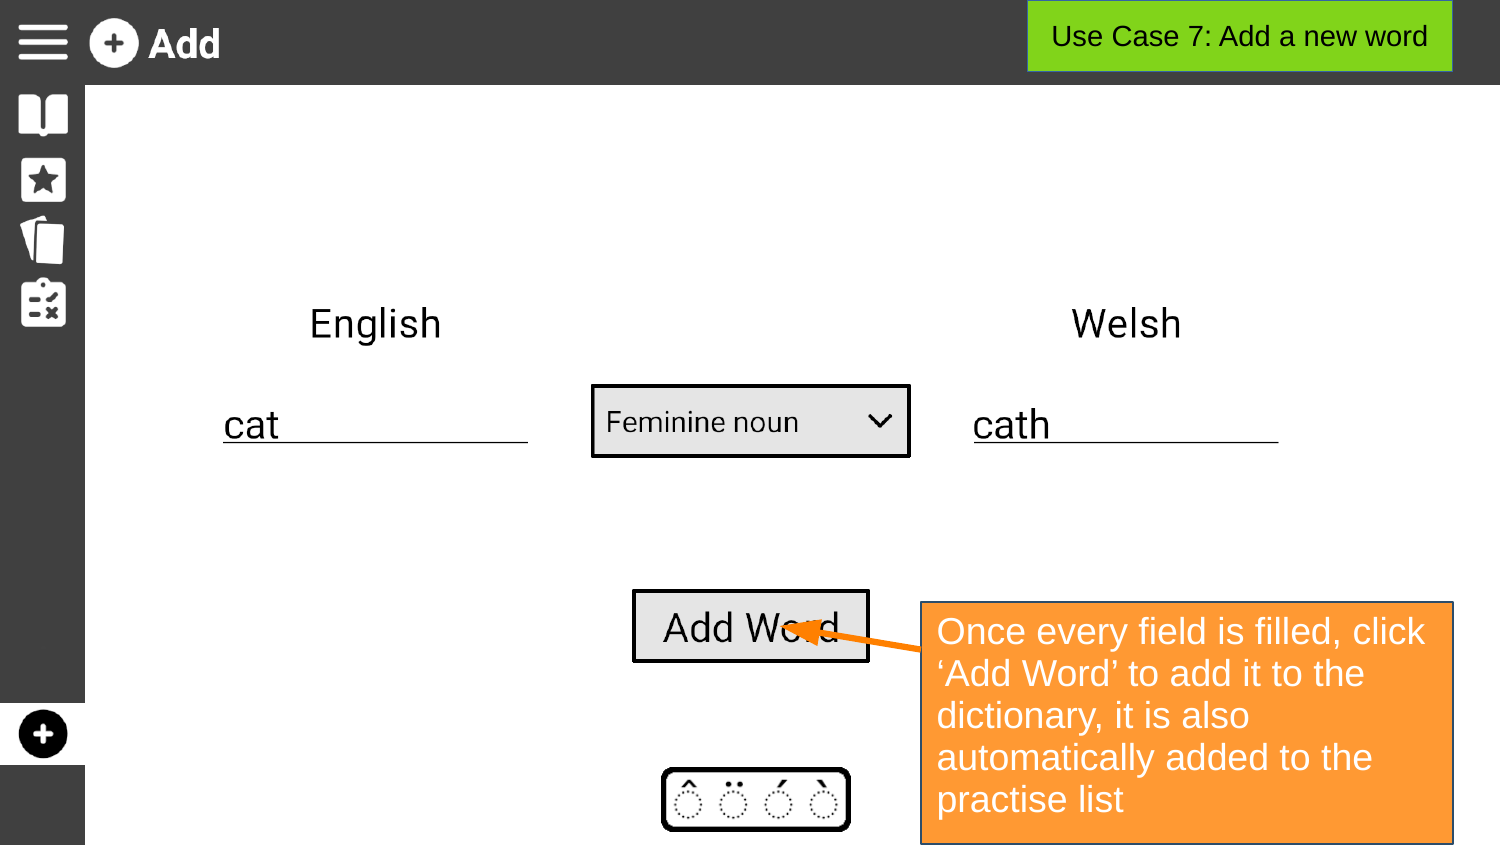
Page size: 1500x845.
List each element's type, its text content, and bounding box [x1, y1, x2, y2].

text_box Once every field is filled, click ‘Add Word’ to add it to the dictionary, it is also automatically added to the practise list [920, 602, 1453, 845]
text_box Use Case 7: Add a new word [1027, 0, 1453, 72]
picture [0, 0, 1500, 845]
